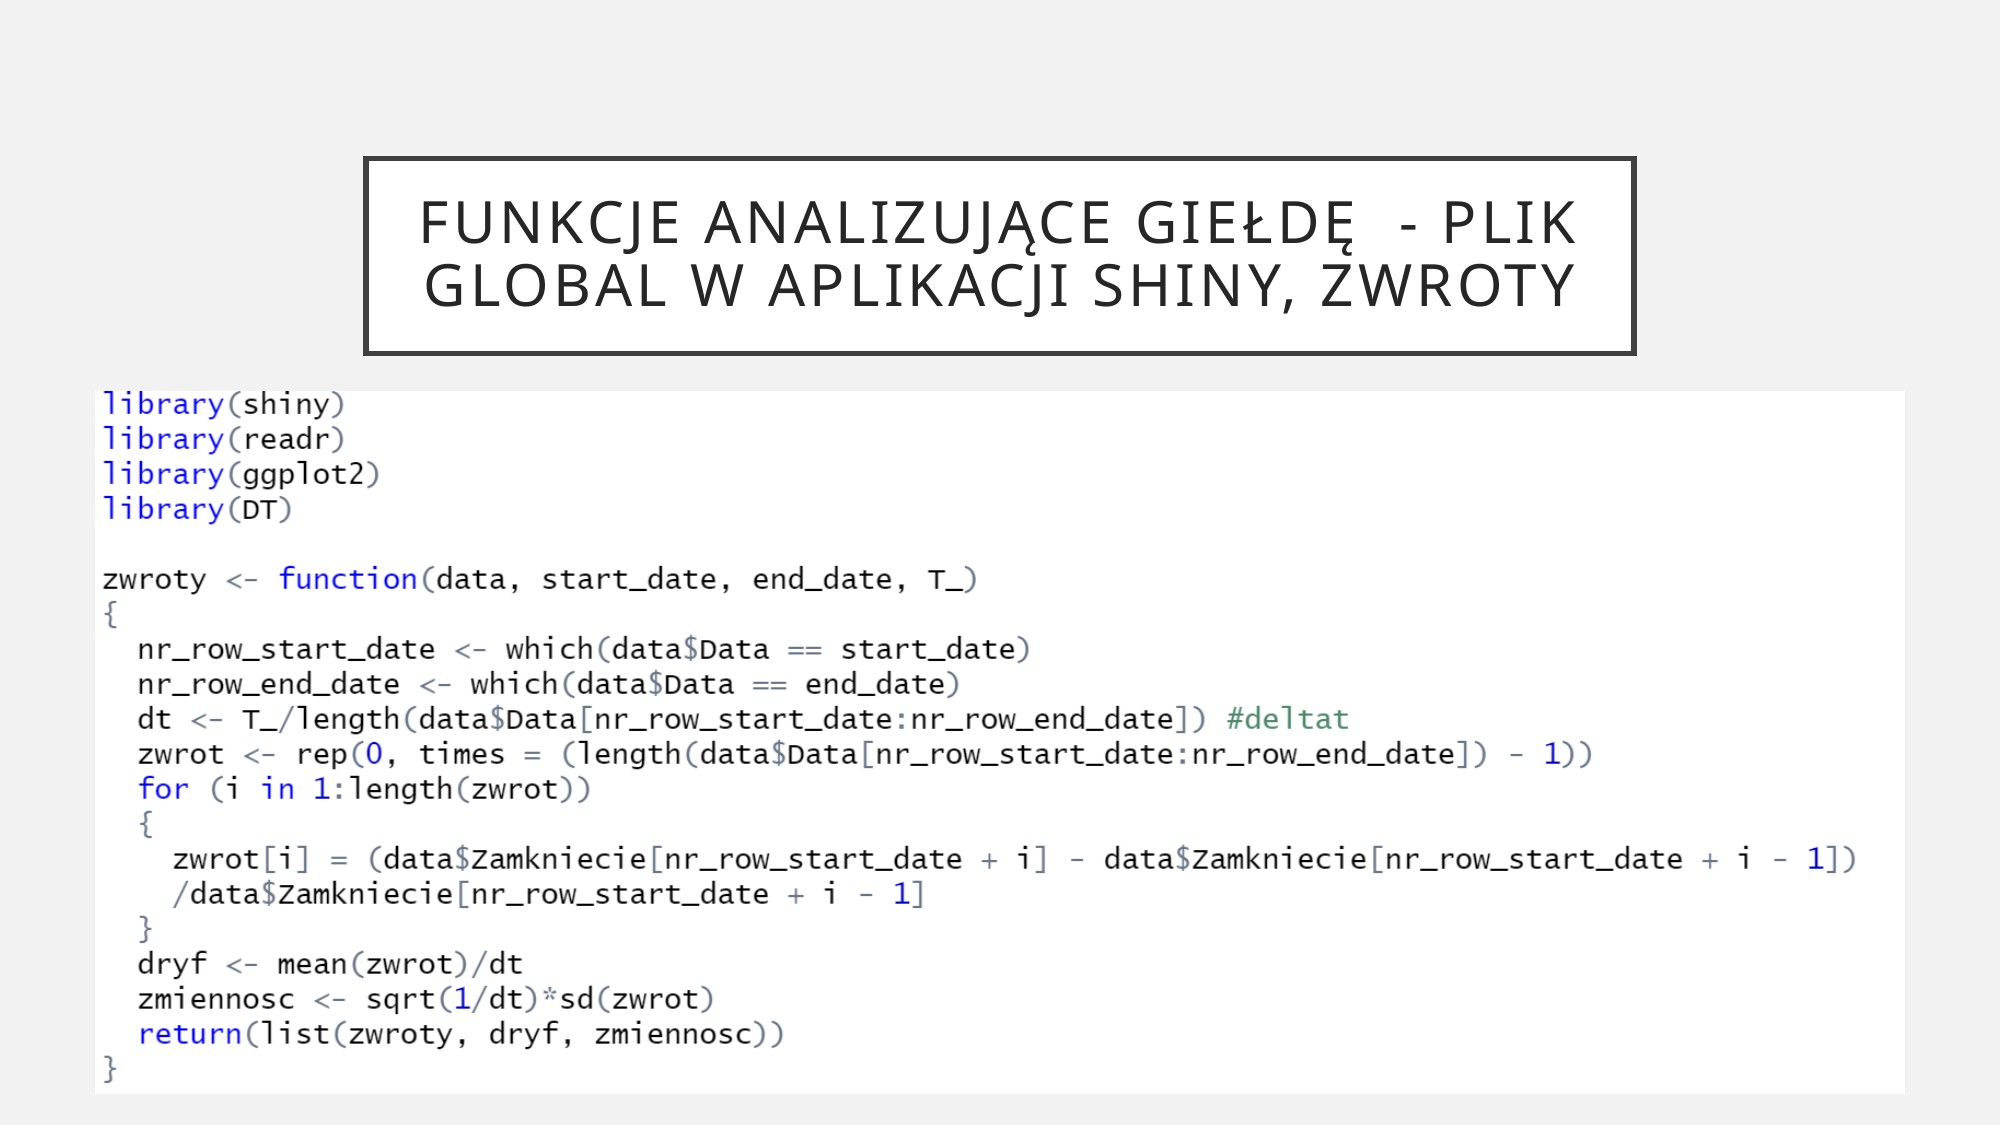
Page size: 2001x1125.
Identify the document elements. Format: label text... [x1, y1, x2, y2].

title Funkcje analizujące giełdę - plik global w aplikacji shiny, Zwroty [366, 158, 1634, 354]
picture [95, 391, 1905, 1094]
